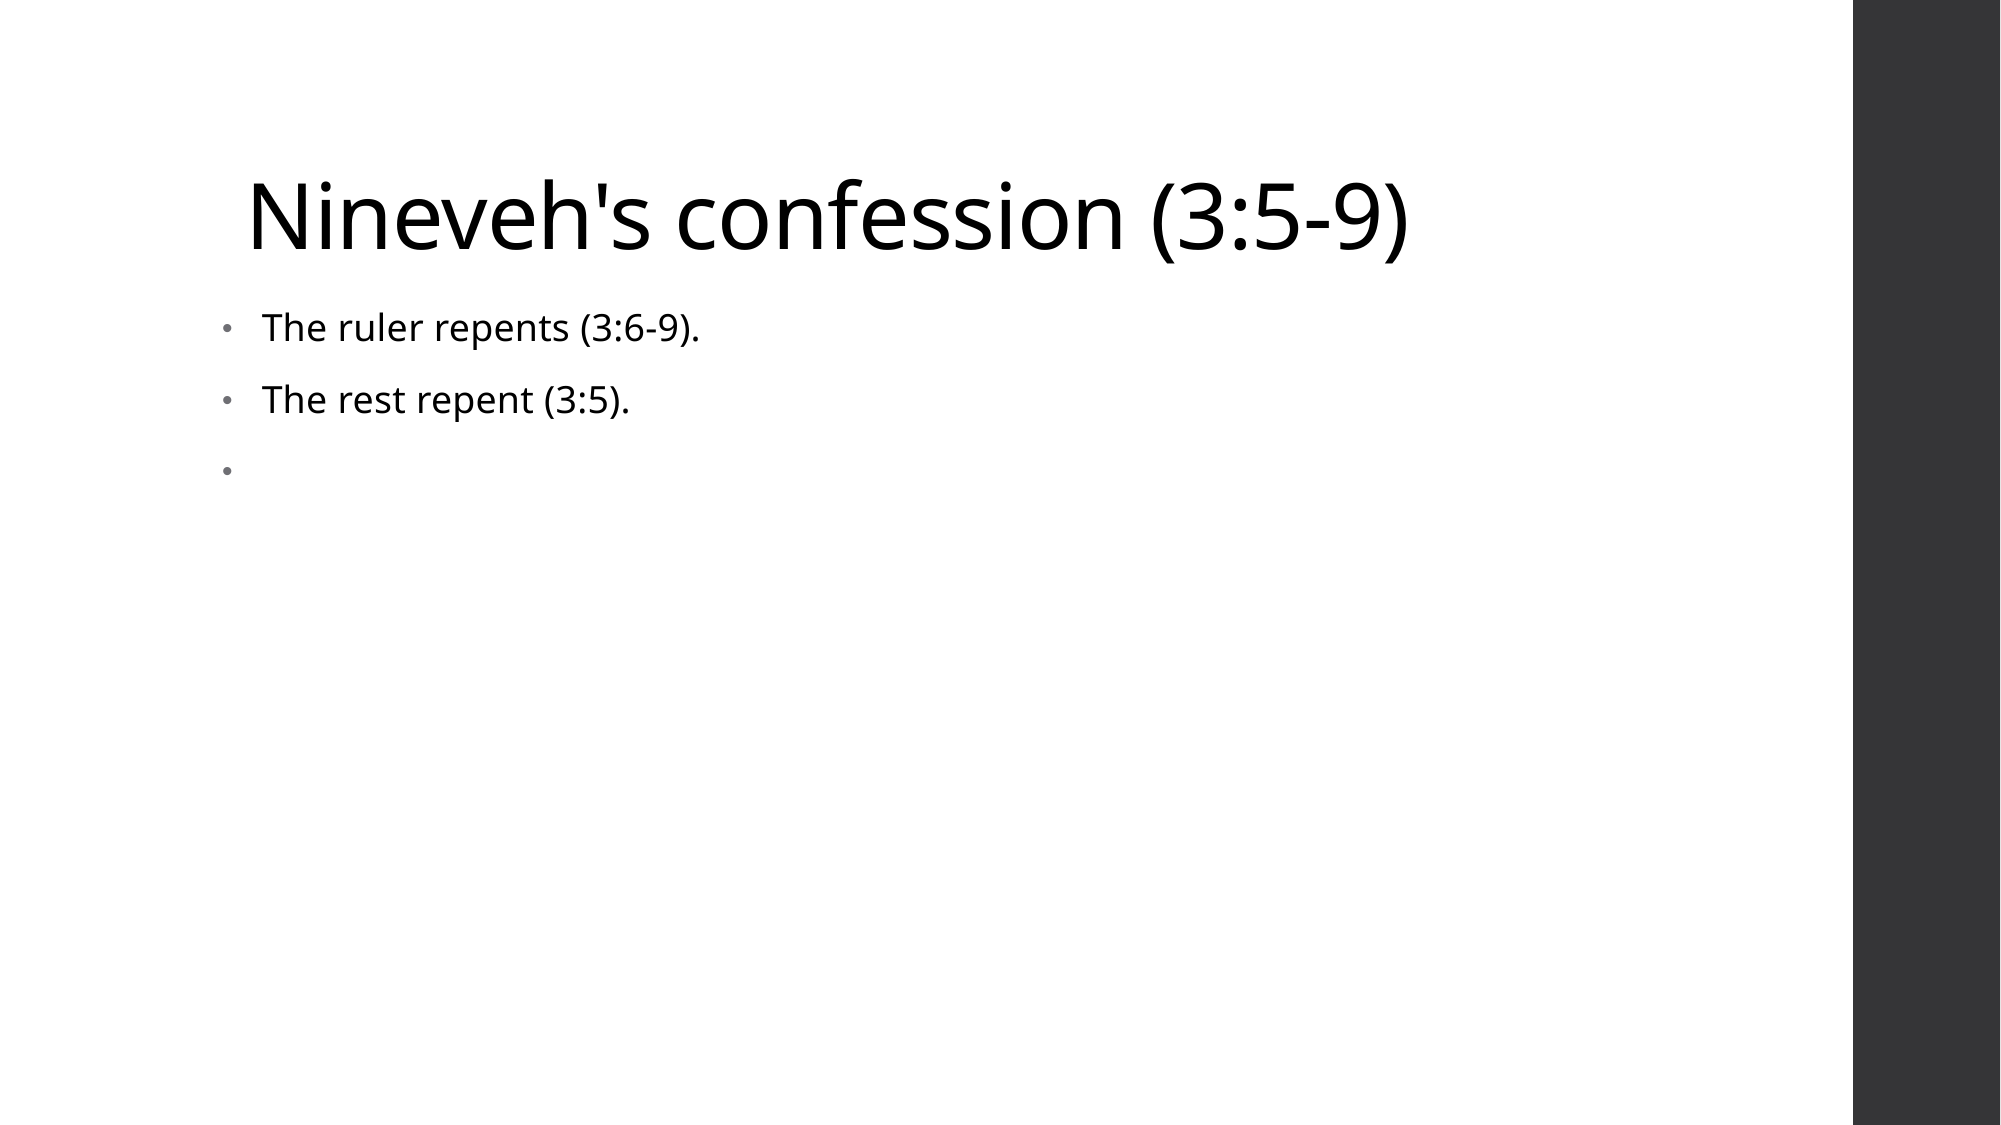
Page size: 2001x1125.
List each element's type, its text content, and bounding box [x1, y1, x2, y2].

title Nineveh's confession (3:5-9) [206, 60, 1797, 278]
list The ruler repents (3:6-9). The rest repent (3:5). [206, 299, 1617, 1014]
